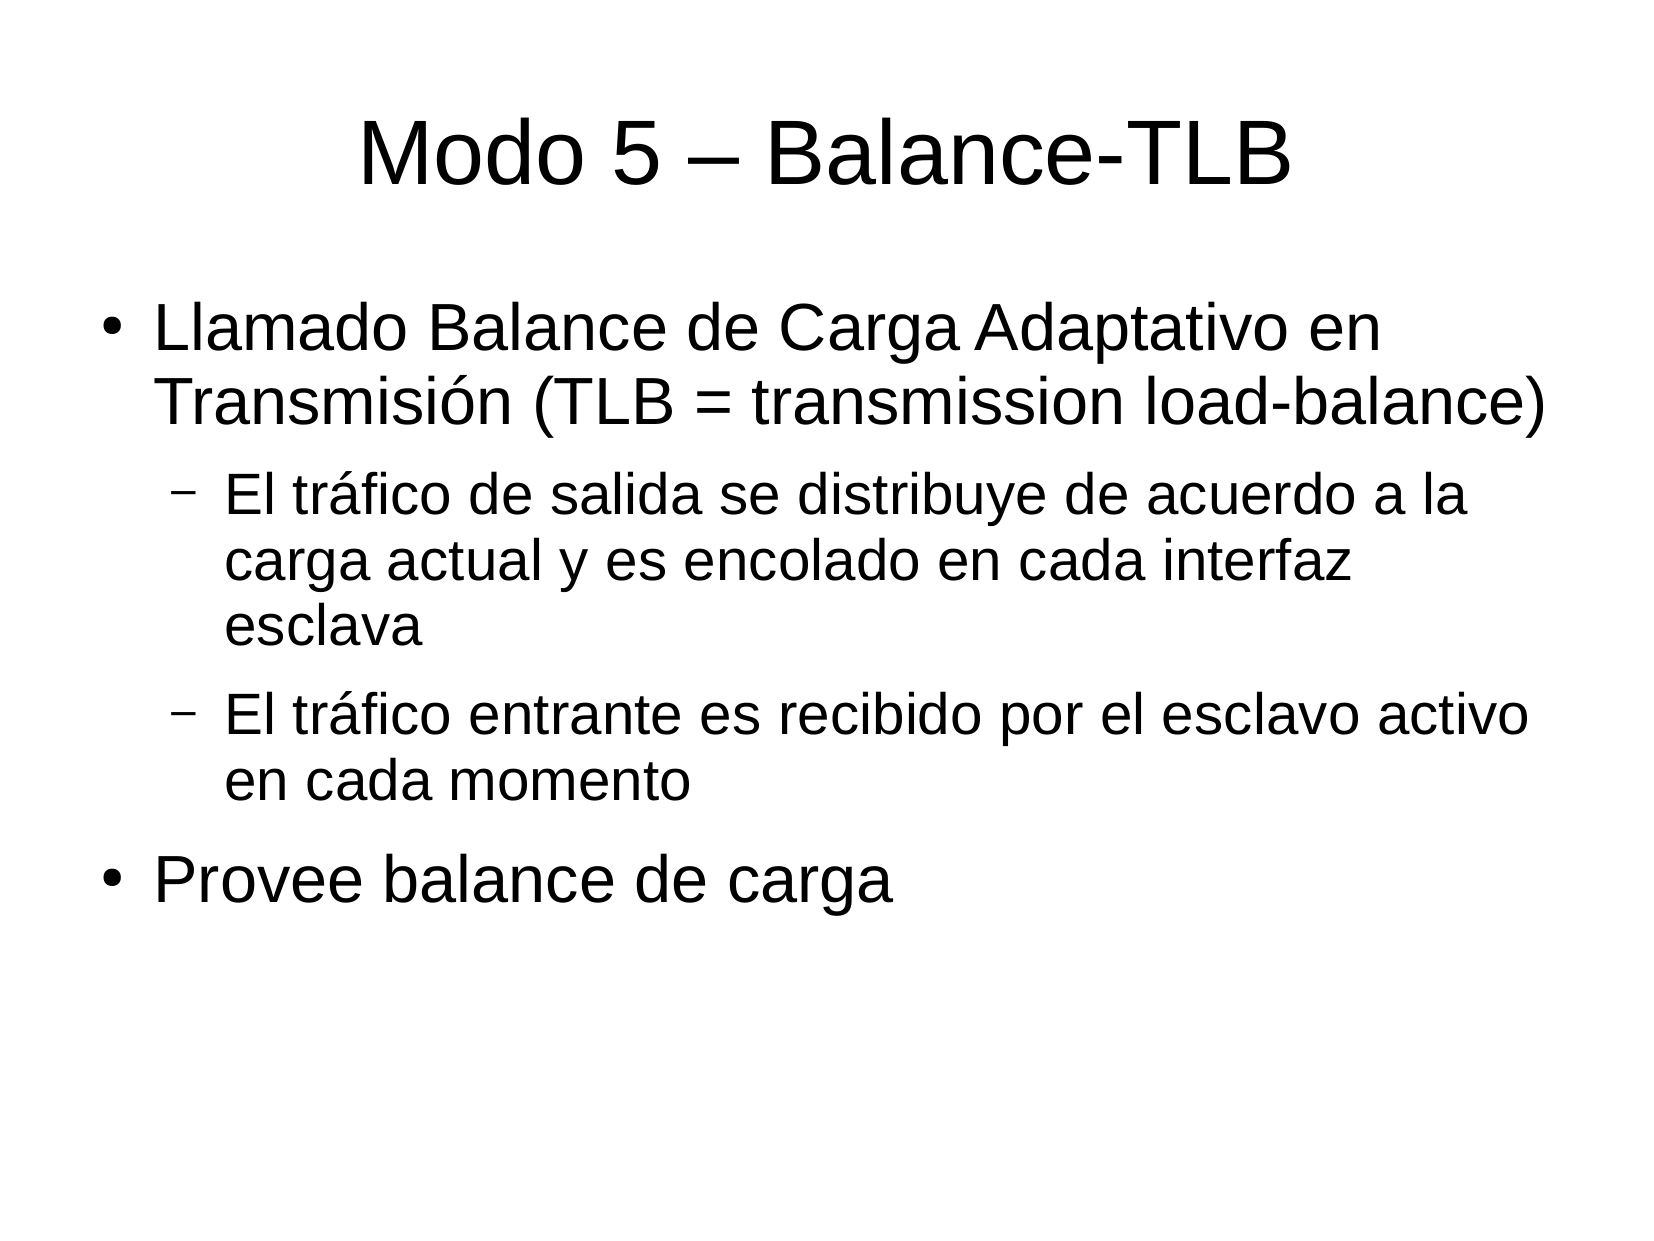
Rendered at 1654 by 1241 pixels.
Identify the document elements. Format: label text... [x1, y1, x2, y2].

list Llamado Balance de Carga Adaptativo en Transmisión (TLB = transmission load-balance) El tráfico de salida se distribuye de acuerdo a la carga actual y es encolado en cada interfaz esclava El tráfico entrante es recibido por el esclavo activo en cada momento Provee balance de carga [82, 290, 1571, 1010]
title Modo 5 – Balance-TLB [82, 49, 1571, 257]
